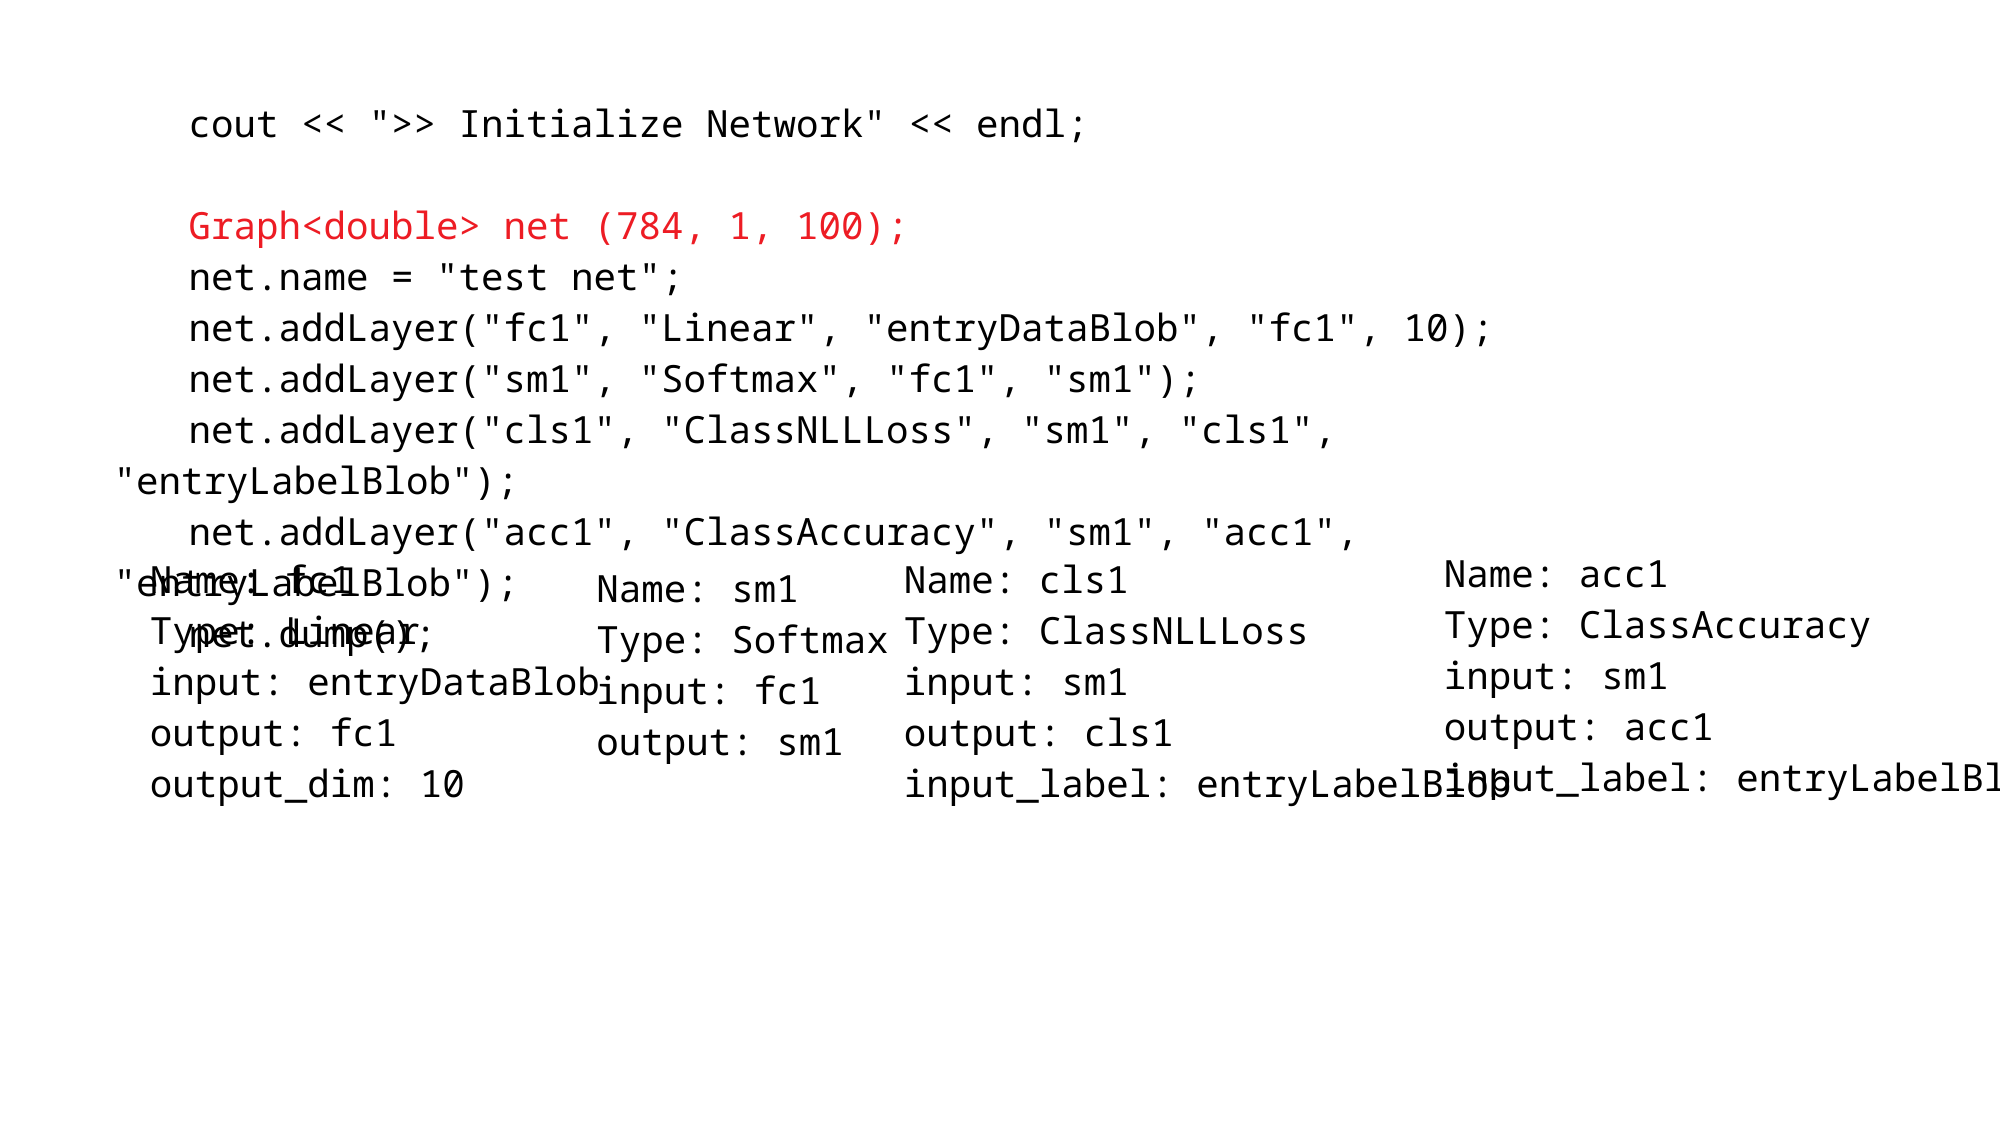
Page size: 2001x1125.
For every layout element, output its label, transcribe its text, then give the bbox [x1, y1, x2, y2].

text_box Name: cls1 Type: ClassNLLLoss input: sm1 output: cls1 input_label: entryLabelBlob [889, 546, 1426, 751]
text_box cout << ">> Initialize Network" << endl; Graph<double> net (784, 1, 100); net.name = "test net"; net.addLayer("fc1", "Linear", "entryDataBlob", "fc1", 10); net.addLayer("sm1", "Softmax", "fc1", "sm1"); net.addLayer("cls1", "ClassNLLLoss", "sm1", "cls1", "entryLabelBlob"); net.addLayer("acc1", "ClassAccuracy", "sm1", "acc1", "entryLabelBlob"); net.dump(); [98, 89, 1740, 864]
text_box Name: sm1 Type: Softmax input: fc1 output: sm1 [581, 554, 856, 721]
text_box Name: acc1 Type: ClassAccuracy input: sm1 output: acc1 input_label: entryLabelBlob [1429, 539, 1966, 744]
text_box Name: fc1 Type: Linear input: entryDataBlob output: fc1 output_dim: 10 [135, 546, 540, 751]
